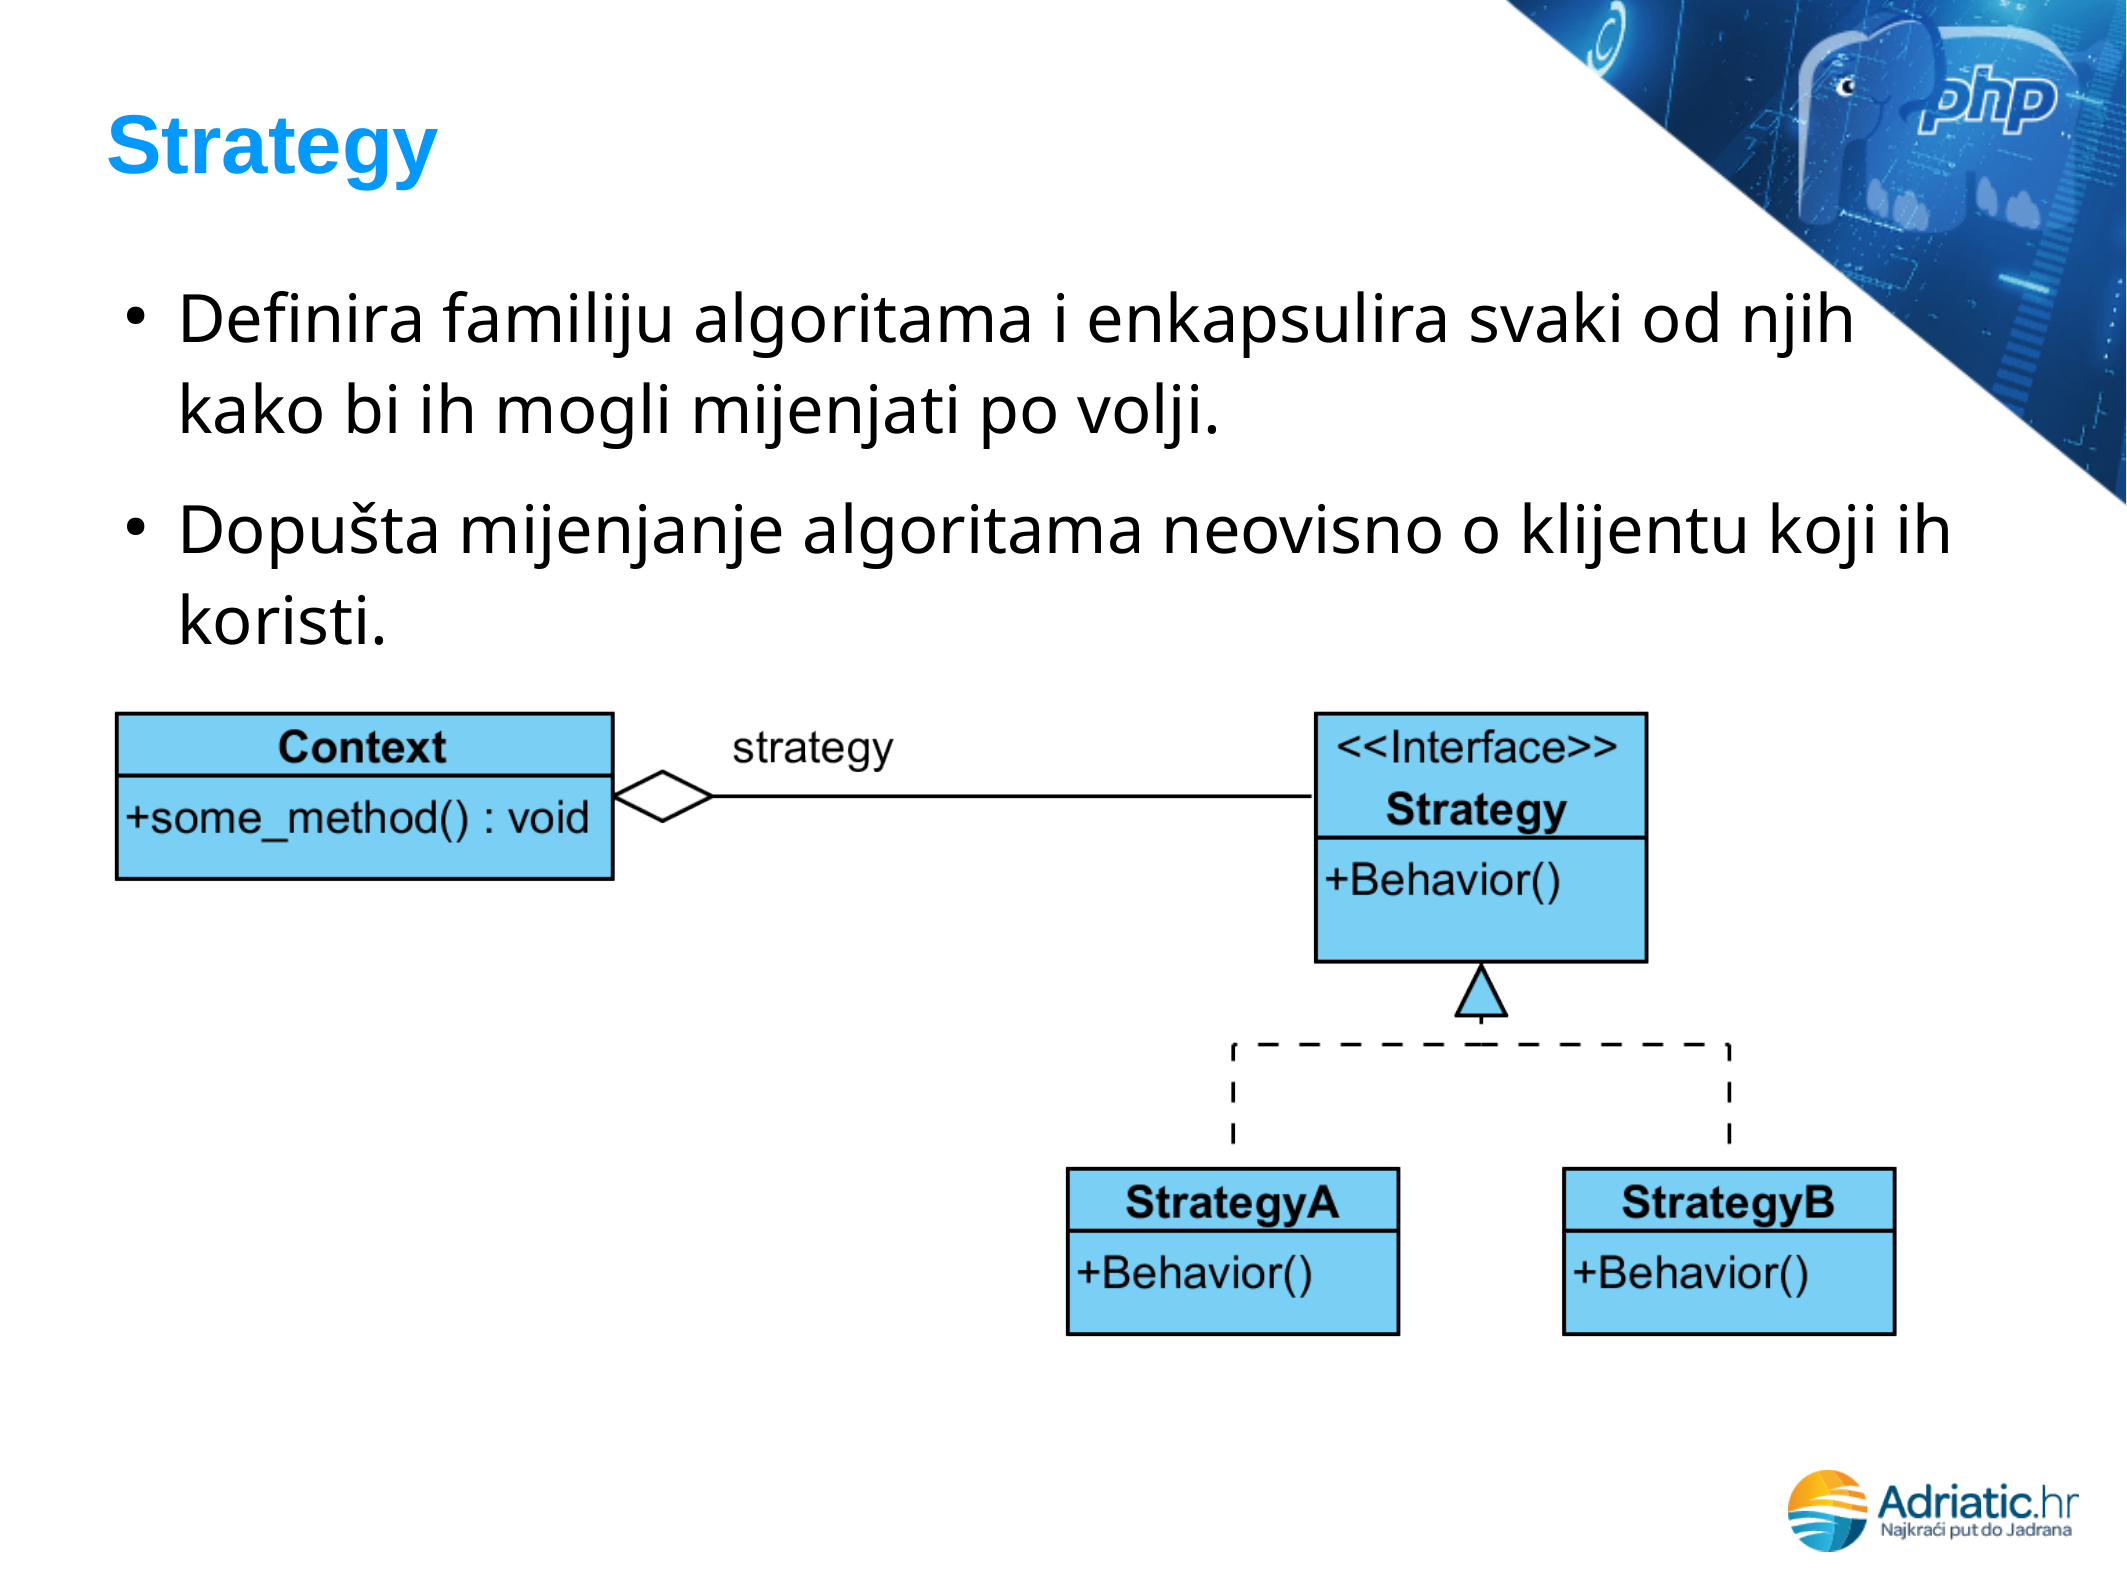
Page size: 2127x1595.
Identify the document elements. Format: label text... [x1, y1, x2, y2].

picture [90, 673, 1926, 1371]
title Strategy [106, 70, 1630, 219]
list Definira familiju algoritama i enkapsulira svaki od njih kako bi ih mogli mijenjati po volji. Dopušta mijenjanje algoritama neovisno o klijentu koji ih koristi. [106, 271, 1973, 1453]
picture [1788, 1470, 2079, 1552]
picture [1505, 0, 2127, 625]
